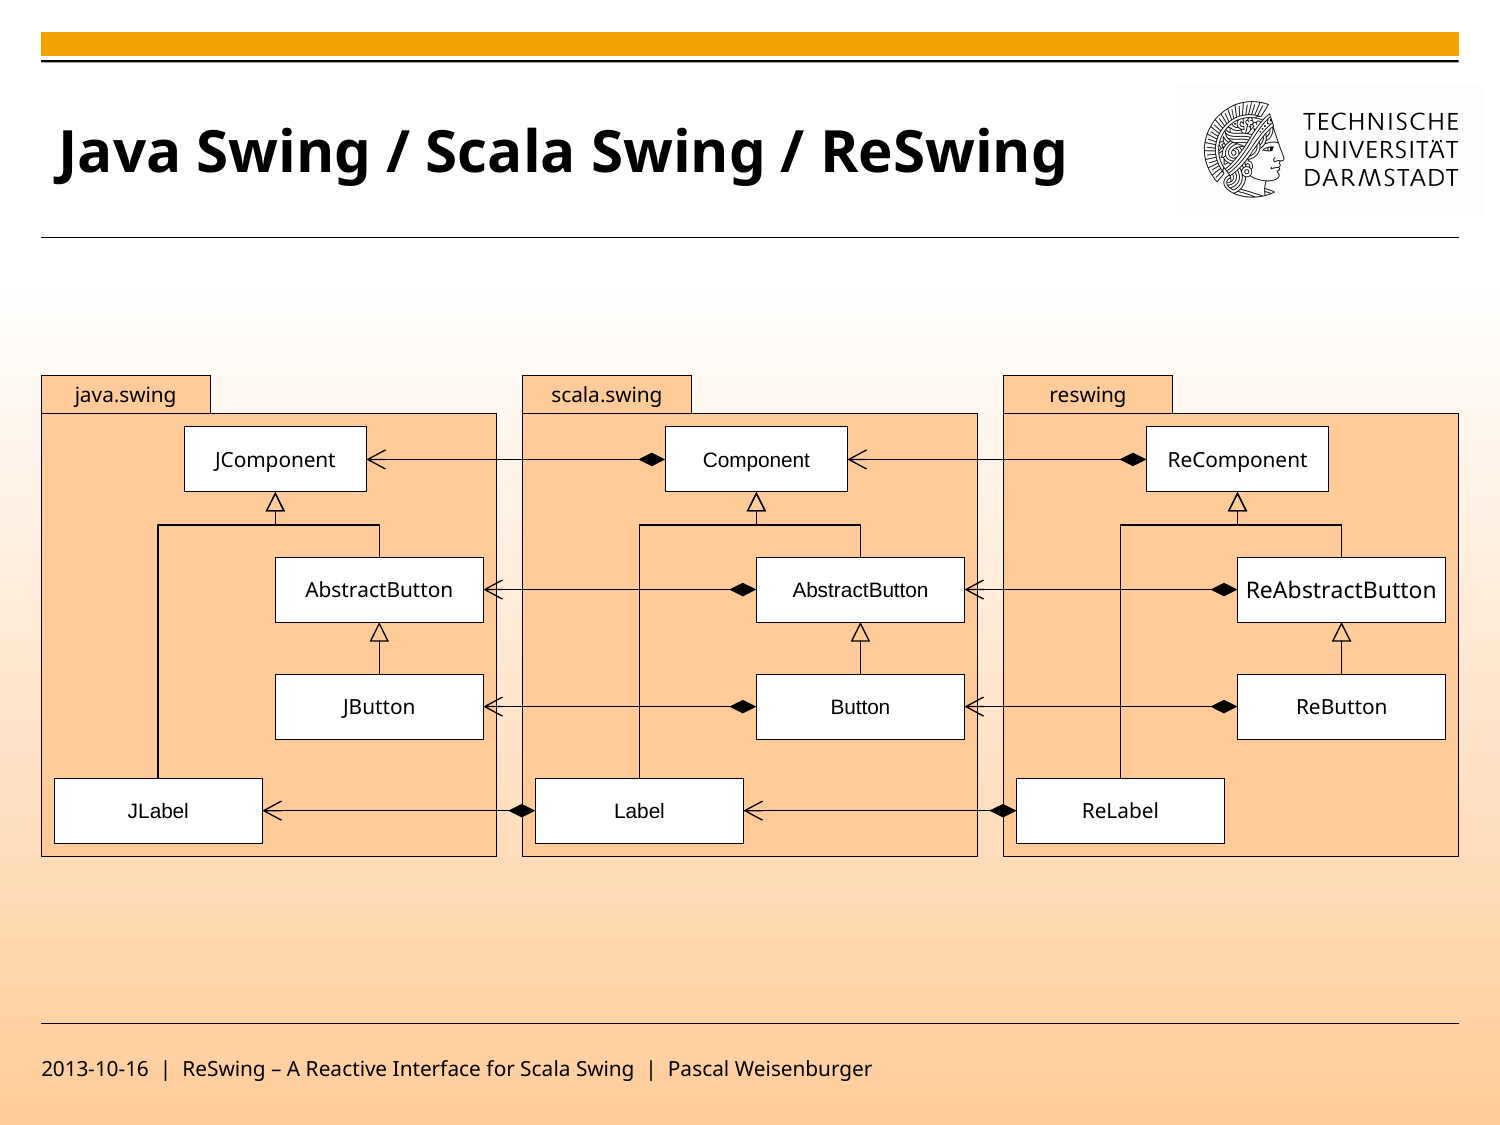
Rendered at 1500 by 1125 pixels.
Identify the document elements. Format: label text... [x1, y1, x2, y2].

text_box [1003, 460, 1237, 589]
text_box [640, 590, 860, 706]
text_box [1335, 627, 1348, 640]
text_box [1003, 590, 1120, 706]
text_box [269, 497, 282, 510]
text_box [522, 707, 639, 810]
text_box [640, 707, 978, 810]
text_box [1231, 496, 1244, 510]
text_box [750, 497, 763, 510]
text_box [276, 460, 497, 588]
text_box JButton [275, 674, 484, 740]
text_box [640, 526, 860, 589]
text_box JComponent [184, 426, 367, 492]
text_box Button [756, 674, 965, 740]
text_box [757, 460, 978, 588]
text_box [1121, 590, 1341, 706]
text_box [854, 627, 867, 640]
picture [1187, 84, 1484, 215]
text_box AbstractButton [756, 557, 965, 623]
text_box [373, 627, 386, 640]
text_box [522, 413, 978, 459]
text_box [522, 590, 639, 706]
text_box ReButton [1237, 674, 1446, 740]
text_box Component [665, 426, 848, 492]
text_box [159, 526, 497, 810]
text_box java.swing [41, 375, 211, 414]
text_box ReComponent [1146, 426, 1329, 492]
text_box [41, 413, 497, 857]
text_box reswing [1003, 375, 1173, 414]
text_box scala.swing [522, 375, 692, 414]
text_box ReLabel [1016, 778, 1225, 844]
text_box [522, 460, 756, 589]
text_box ReAbstractButton [1237, 557, 1446, 623]
text_box [1003, 413, 1459, 857]
text_box Label [535, 778, 744, 844]
title Java Swing / Scala Swing / ReSwing [58, 78, 1187, 219]
text_box AbstractButton [275, 557, 484, 623]
text_box JLabel [54, 778, 263, 844]
text_box [1003, 707, 1120, 809]
text_box [522, 811, 978, 857]
text_box [380, 591, 497, 705]
text_box [861, 591, 978, 705]
text_box [1121, 526, 1341, 589]
